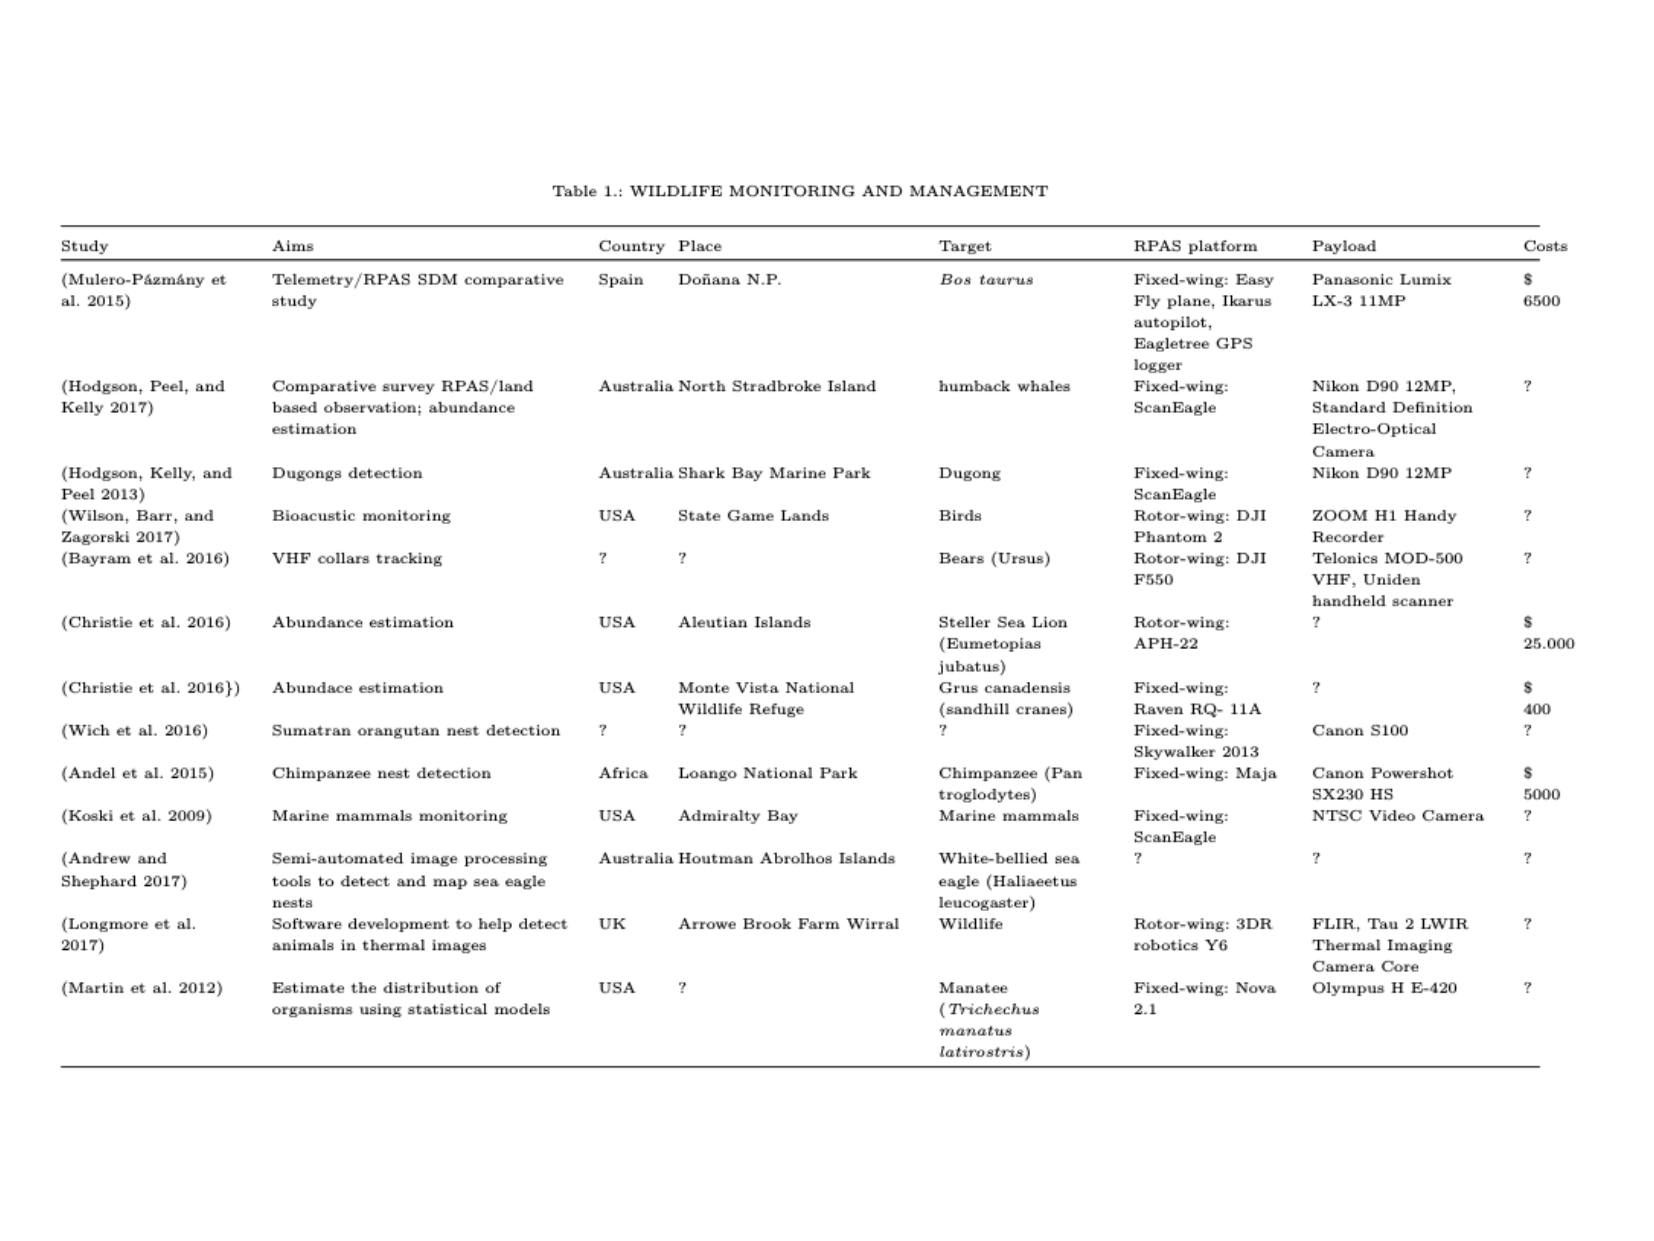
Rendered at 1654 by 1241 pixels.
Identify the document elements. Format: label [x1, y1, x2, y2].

picture [9, 126, 1644, 1112]
